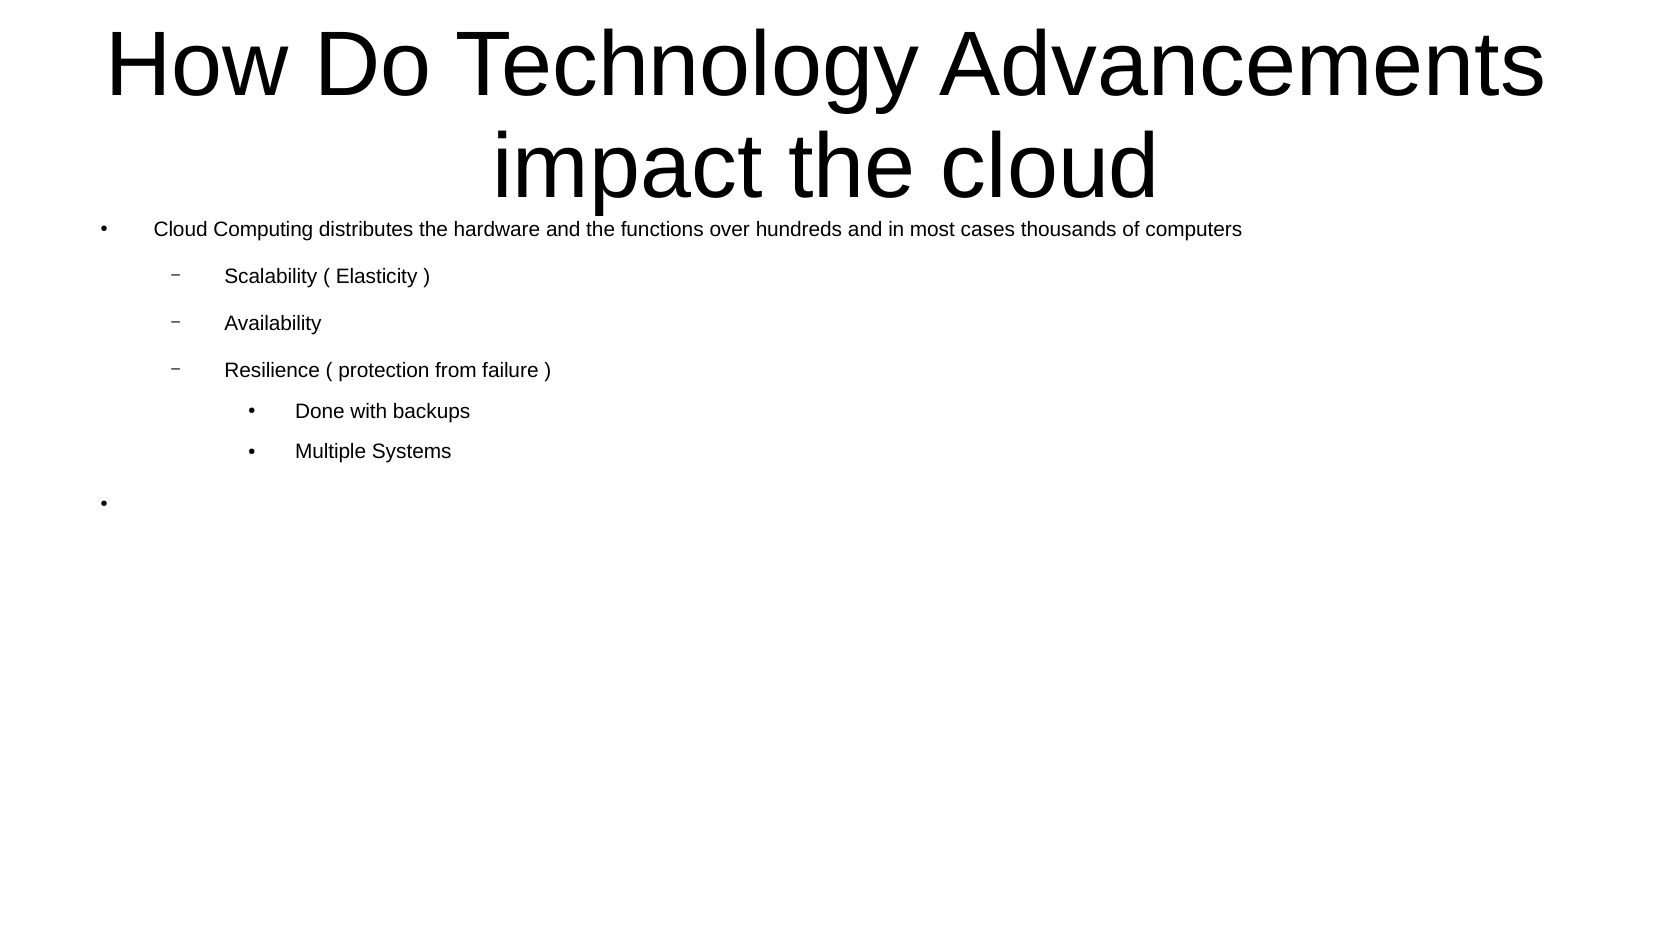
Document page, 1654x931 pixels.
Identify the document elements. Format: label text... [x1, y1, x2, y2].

list Cloud Computing distributes the hardware and the functions over hundreds and in most cases thousands of computers Scalability ( Elasticity ) Availability Resilience ( protection from failure ) Done with backups Multiple Systems [82, 217, 1636, 916]
title How Do Technology Advancements impact the cloud [82, 12, 1571, 217]
